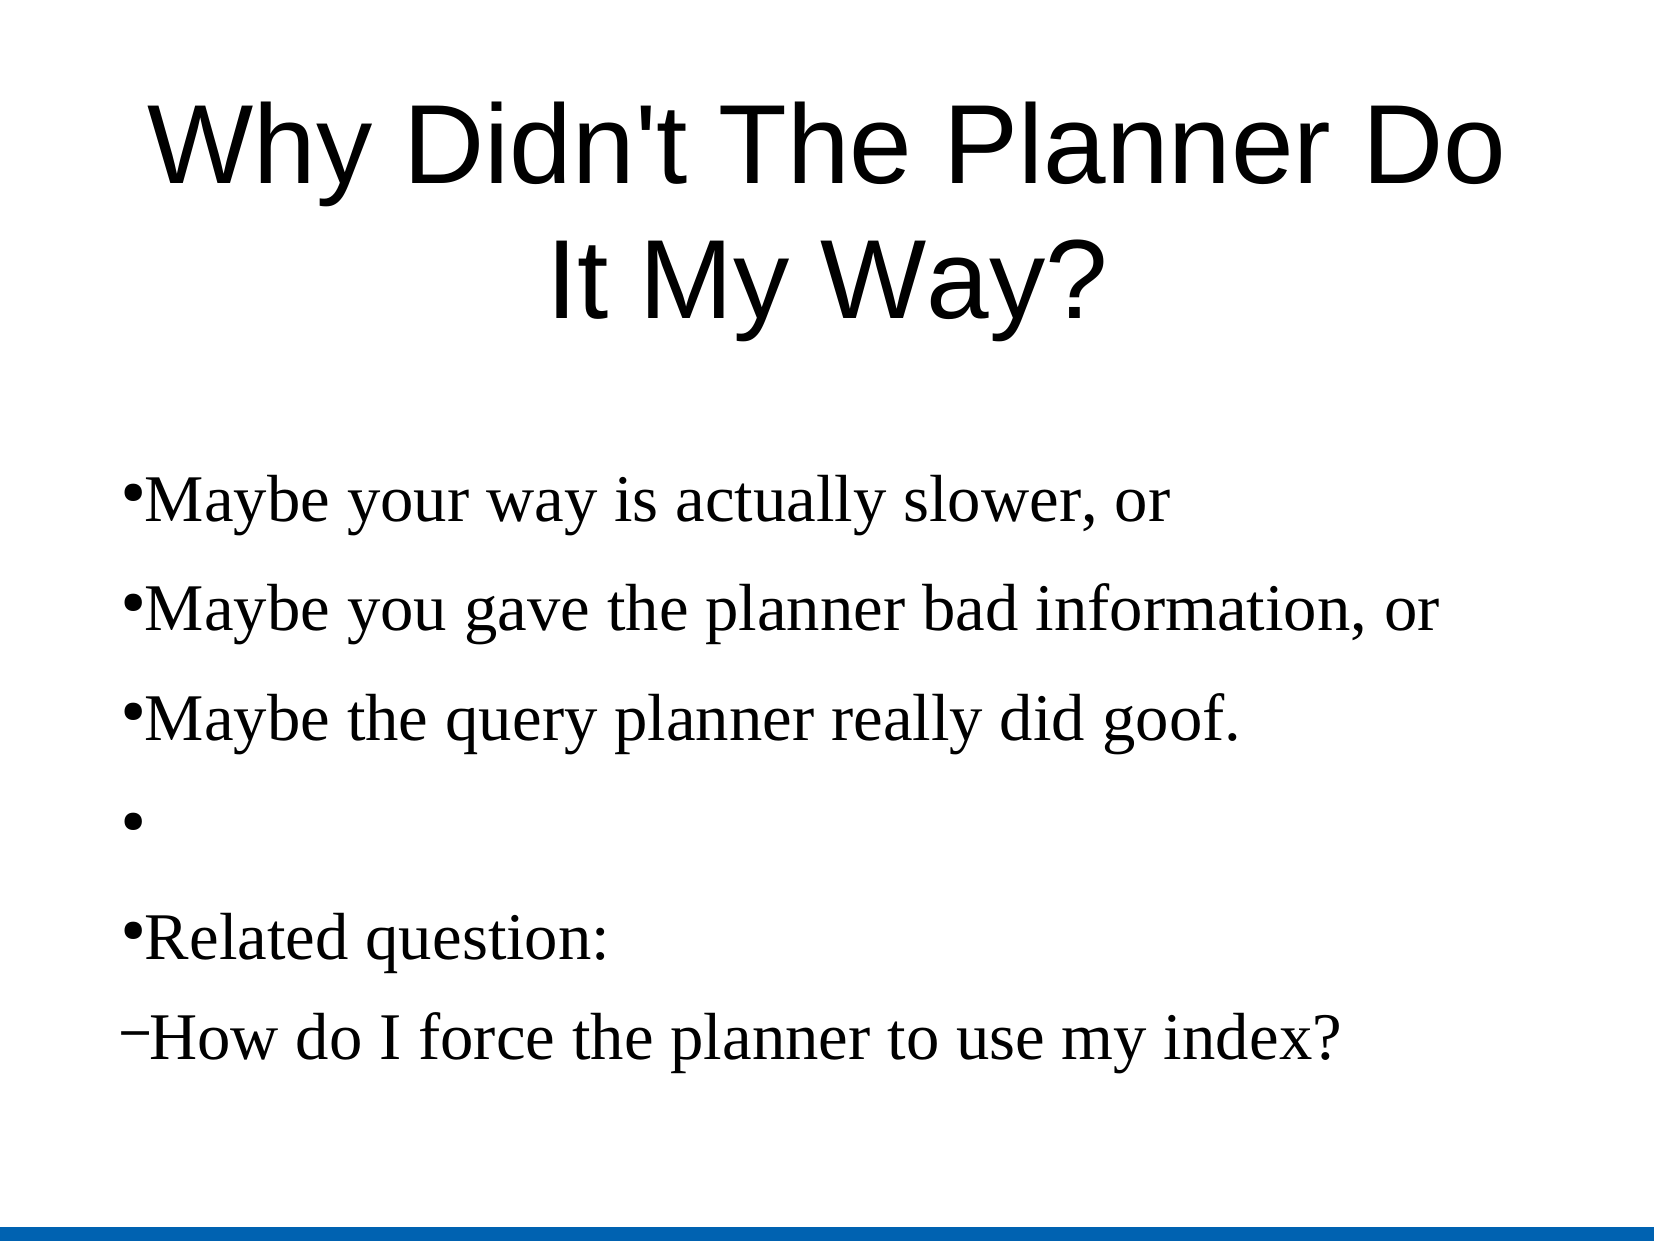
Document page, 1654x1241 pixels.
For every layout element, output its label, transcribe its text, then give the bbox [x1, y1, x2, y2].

list Maybe your way is actually slower, or Maybe you gave the planner bad information, or Maybe the query planner really did goof. Related question: How do I force the planner to use my index? [121, 344, 1533, 1127]
title Why Didn't The Planner Do It My Way? [121, 66, 1533, 344]
